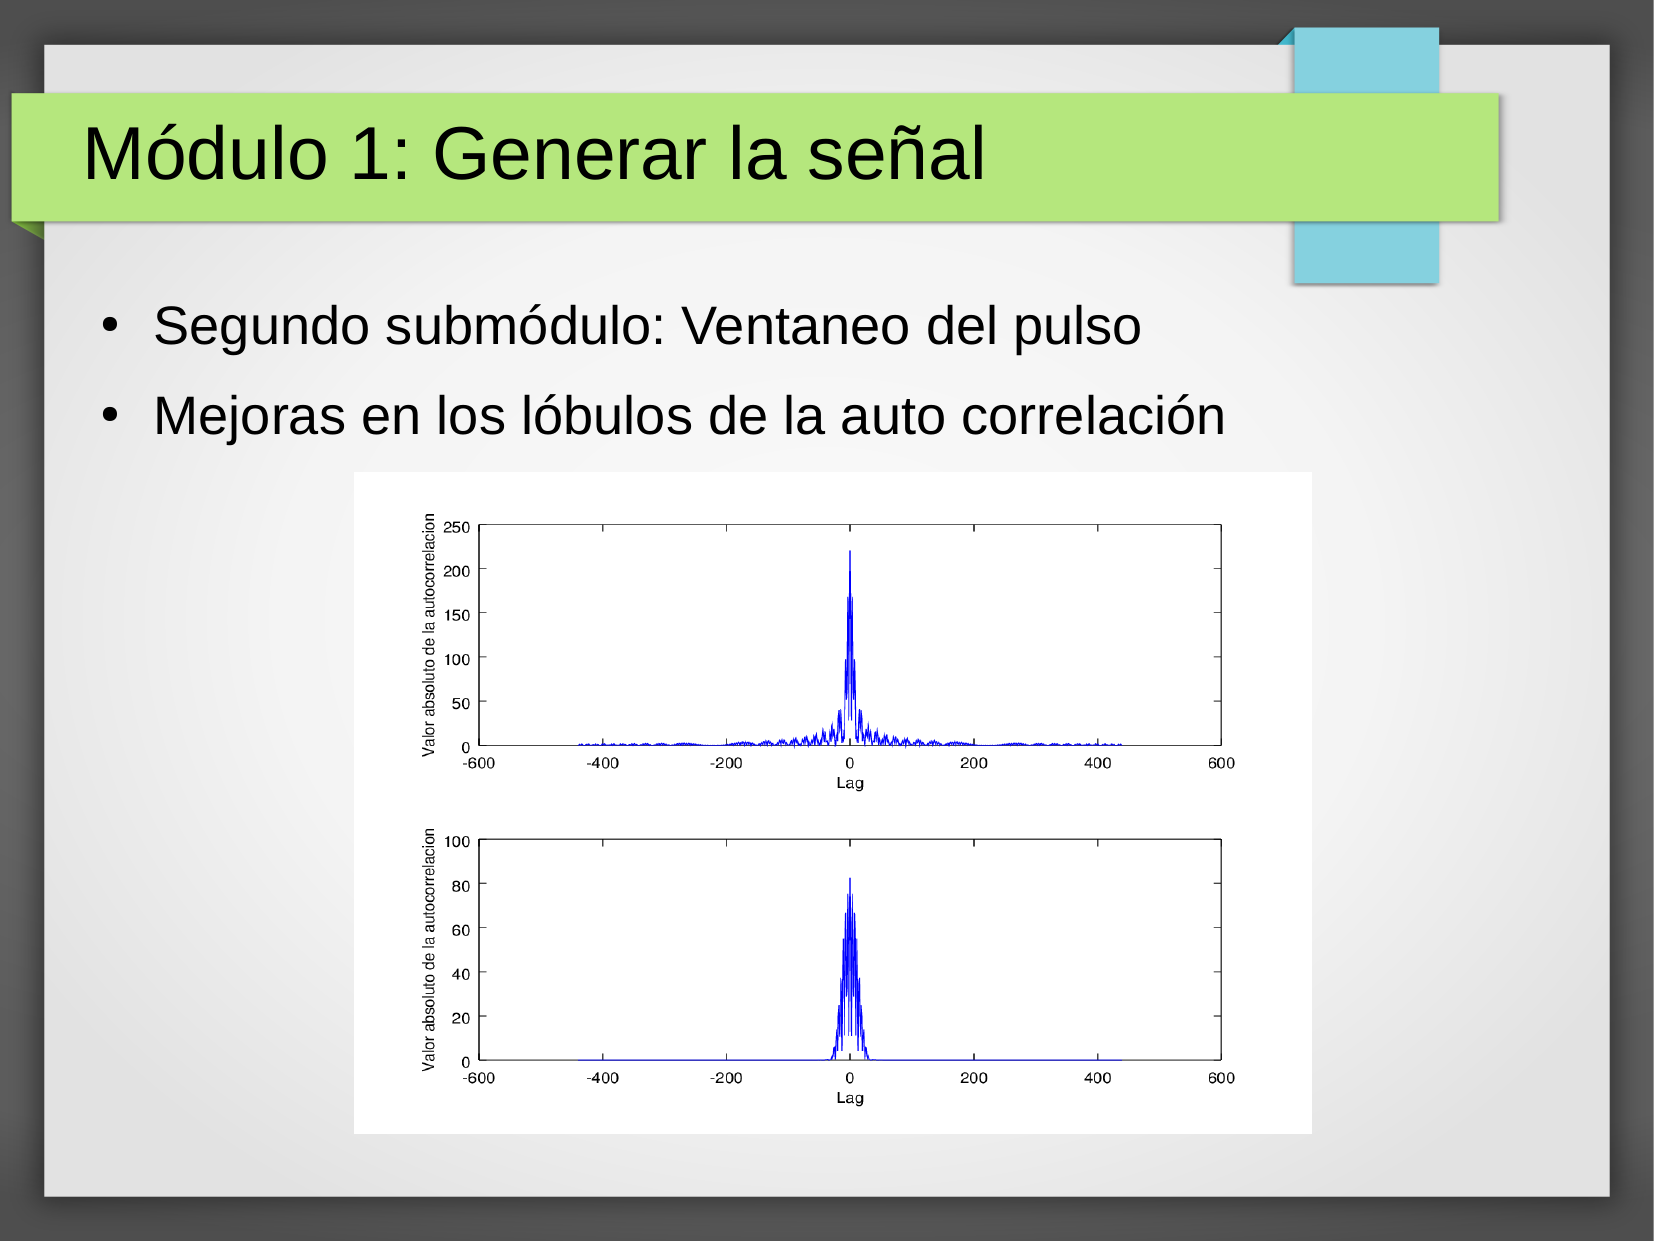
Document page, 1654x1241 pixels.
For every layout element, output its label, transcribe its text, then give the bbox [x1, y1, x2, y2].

title Módulo 1: Generar la señal [82, 94, 1264, 213]
picture [0, 0, 1654, 1241]
list Segundo submódulo: Ventaneo del pulso Mejoras en los lóbulos de la auto correlación [82, 295, 1571, 1015]
